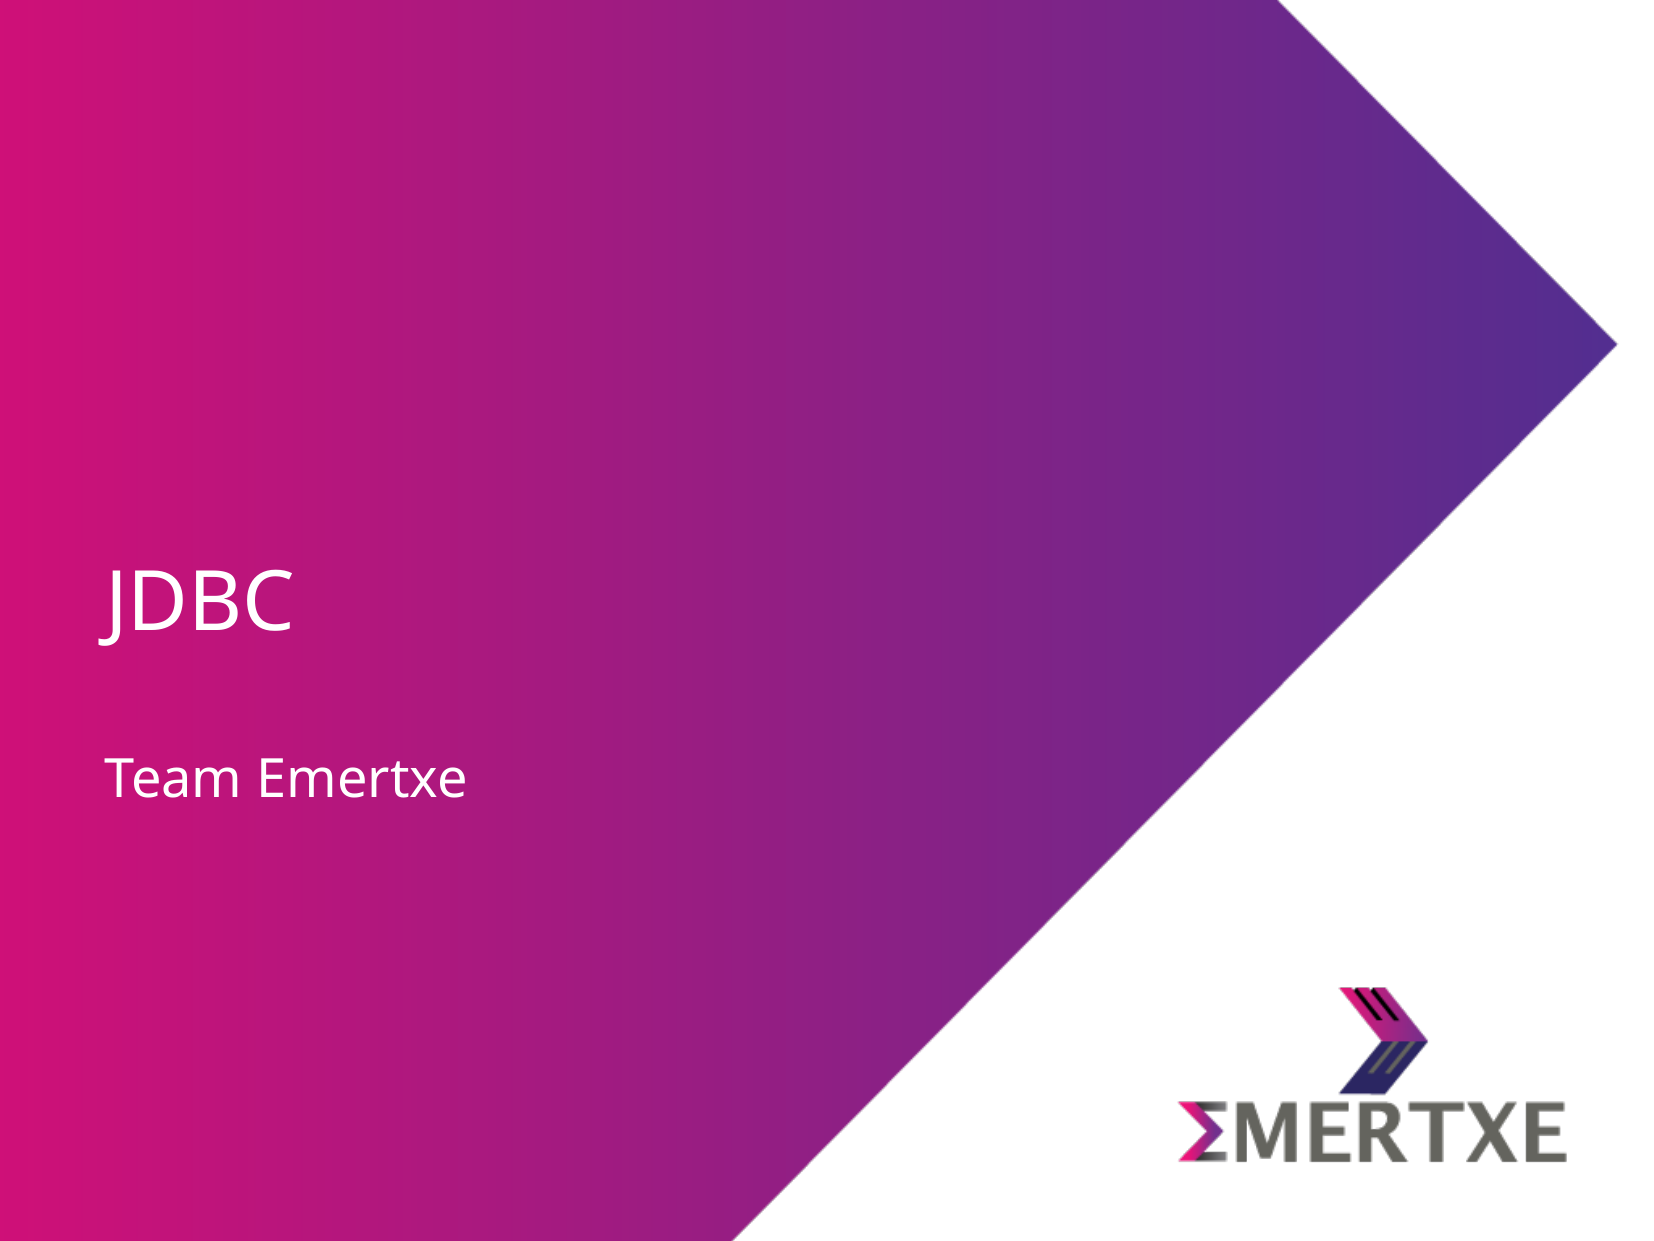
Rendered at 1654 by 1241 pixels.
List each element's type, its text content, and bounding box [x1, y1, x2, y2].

picture [0, 0, 1654, 1241]
title JDBC [105, 495, 1594, 703]
